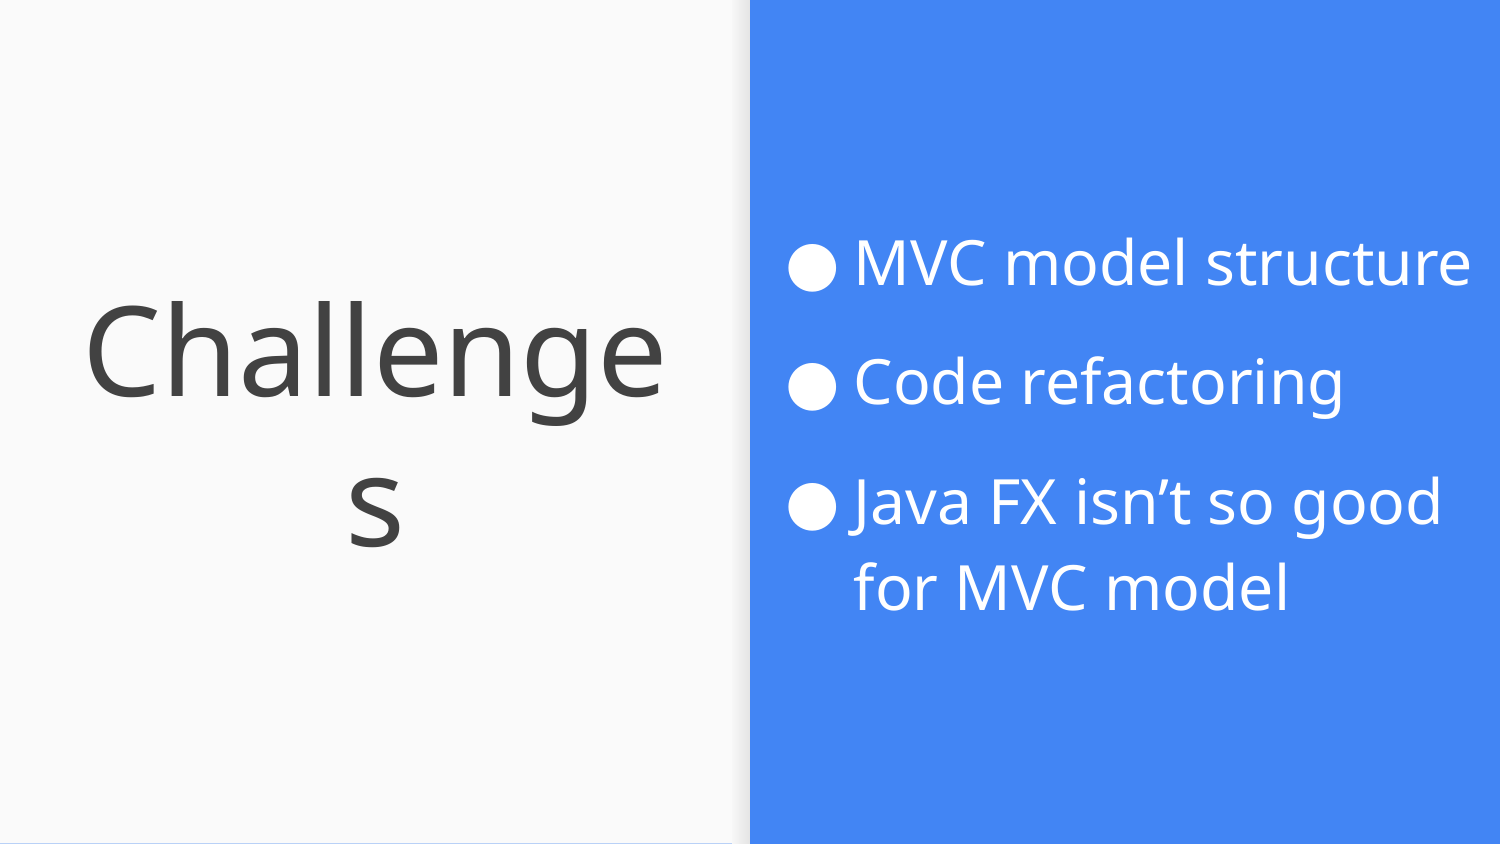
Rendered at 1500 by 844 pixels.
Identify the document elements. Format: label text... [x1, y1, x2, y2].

list MVC model structure Code refactoring Java FX isn’t so good for MVC model [763, 156, 1489, 763]
title Challenges [43, 281, 708, 562]
